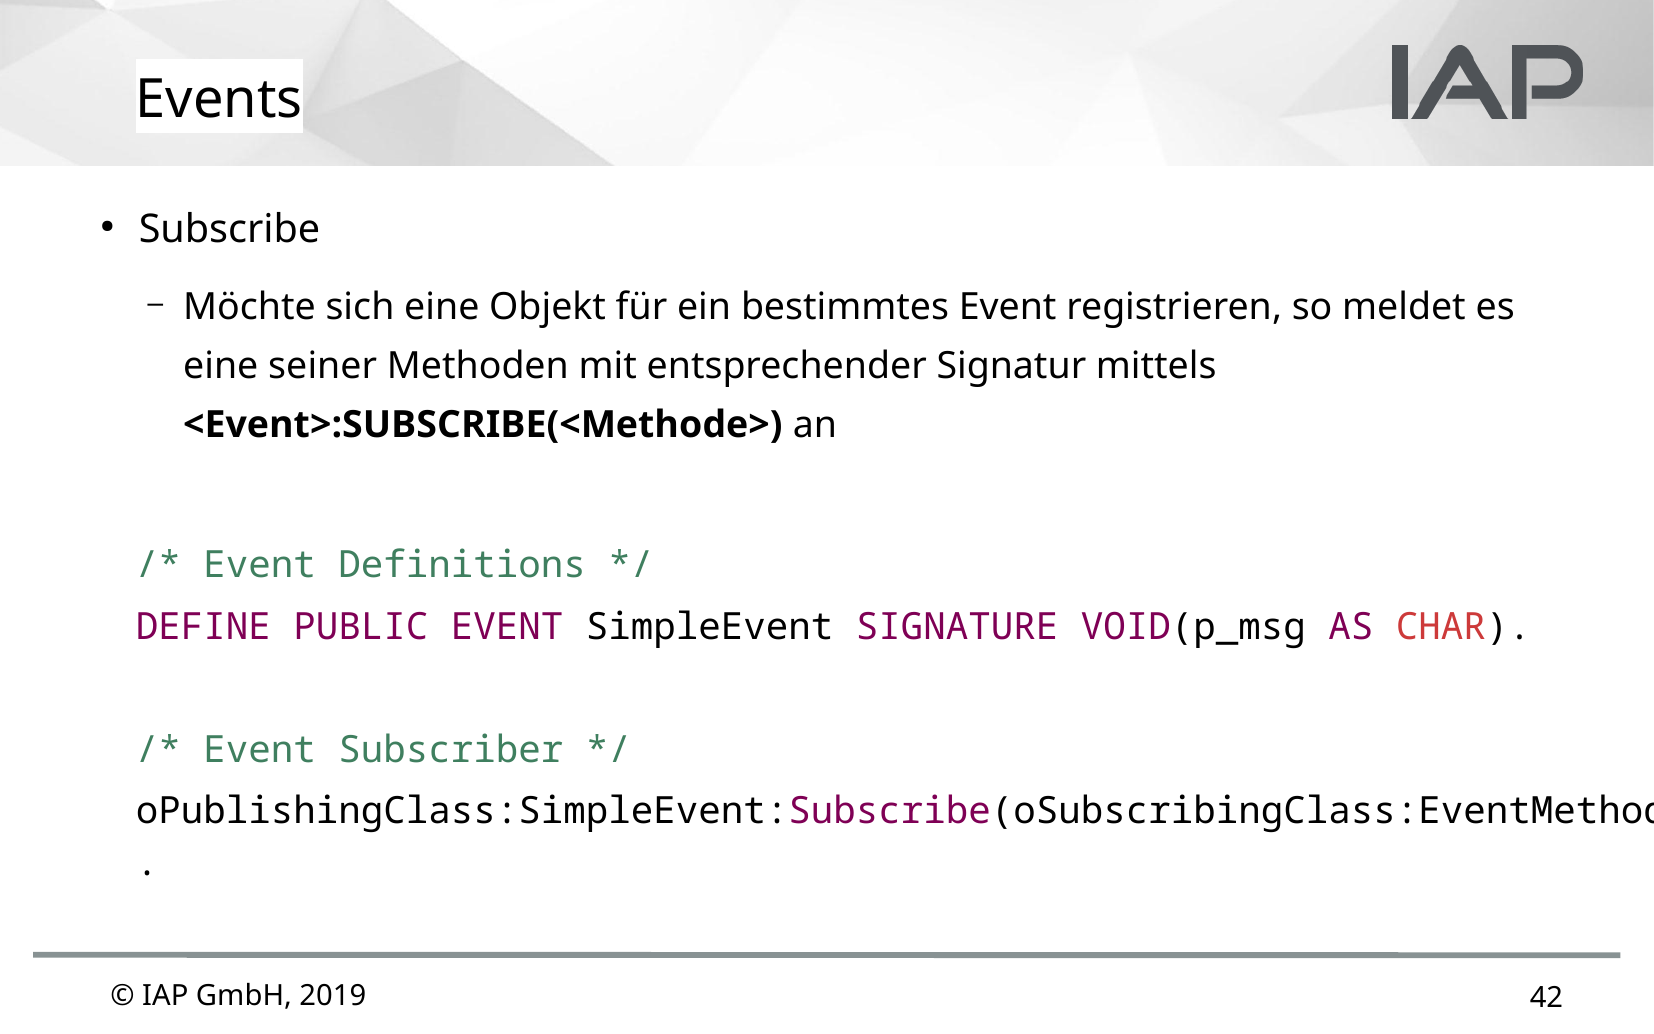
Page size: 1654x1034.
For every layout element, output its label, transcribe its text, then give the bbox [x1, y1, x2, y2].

list /* Event Definitions */ DEFINE PUBLIC EVENT SimpleEvent SIGNATURE VOID(p_msg AS CHAR). /* Event Subscriber */ oPublishingClass:SimpleEvent:Subscribe(oSubscribingClass:EventMethod). [135, 537, 1654, 922]
list Subscribe Möchte sich eine Objekt für ein bestimmtes Event registrieren, so meldet es eine seiner Methoden mit entsprechender Signatur mittels <Event>:SUBSCRIBE(<Methode>) an [82, 200, 1571, 745]
title Events [135, 41, 1264, 152]
picture [0, 0, 1654, 166]
